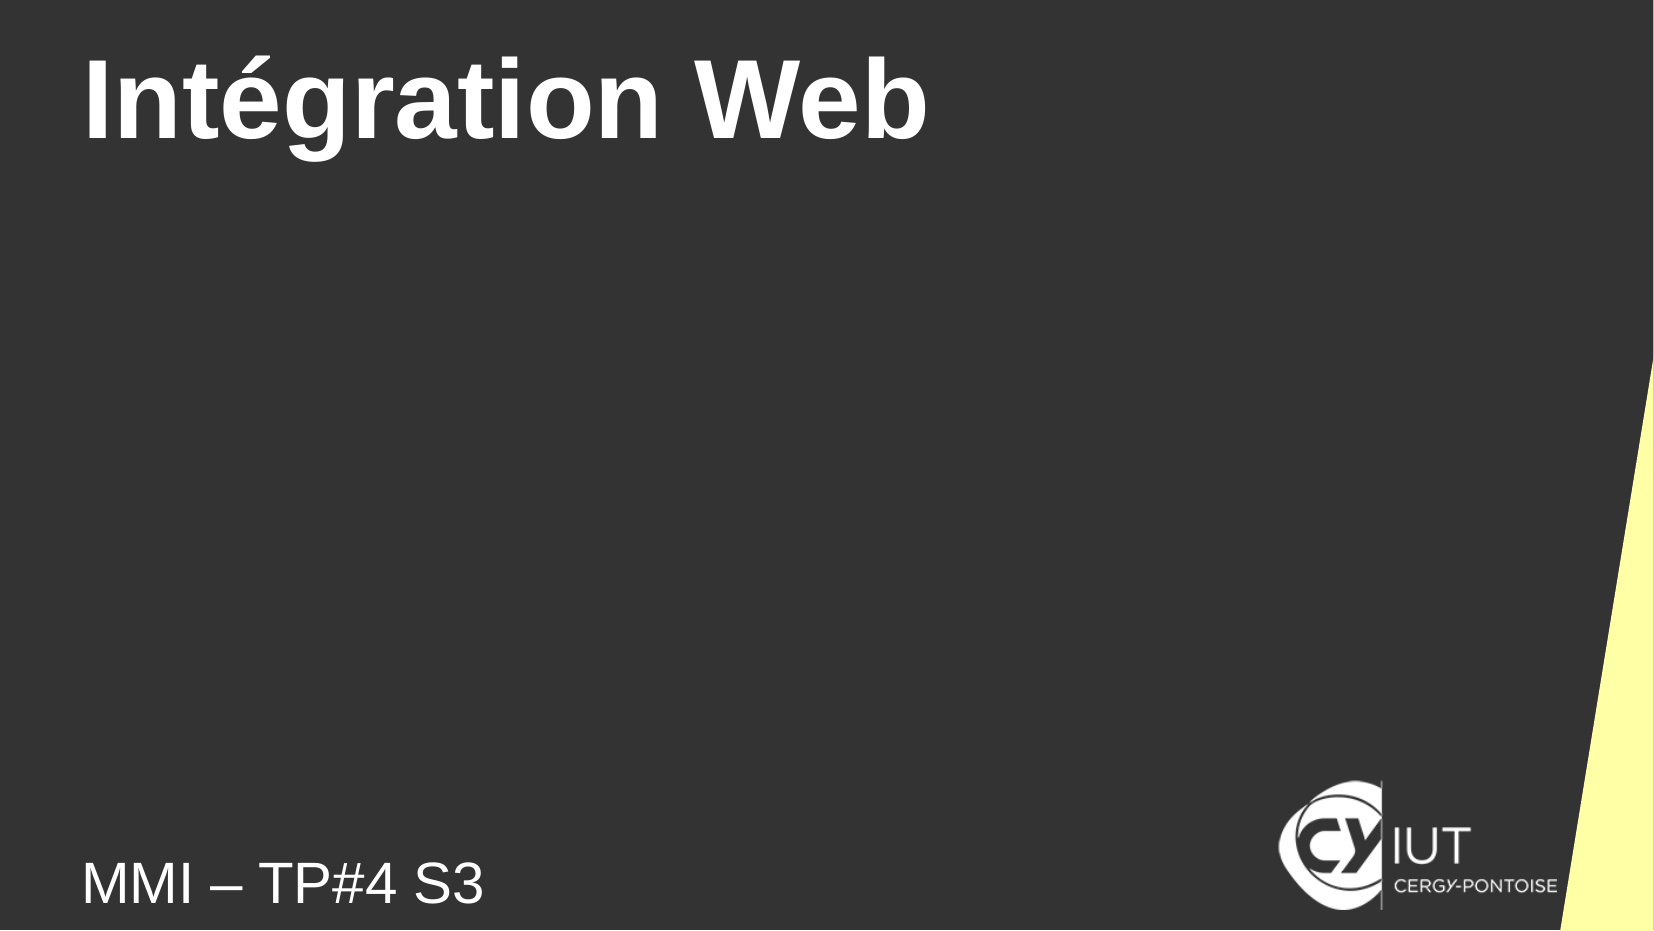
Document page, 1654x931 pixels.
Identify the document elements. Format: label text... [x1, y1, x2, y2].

title MMI – TP#4 S3 [81, 805, 1134, 931]
picture [1275, 779, 1557, 910]
title Intégration Web [82, 36, 1571, 226]
text_box [1560, 356, 1654, 931]
